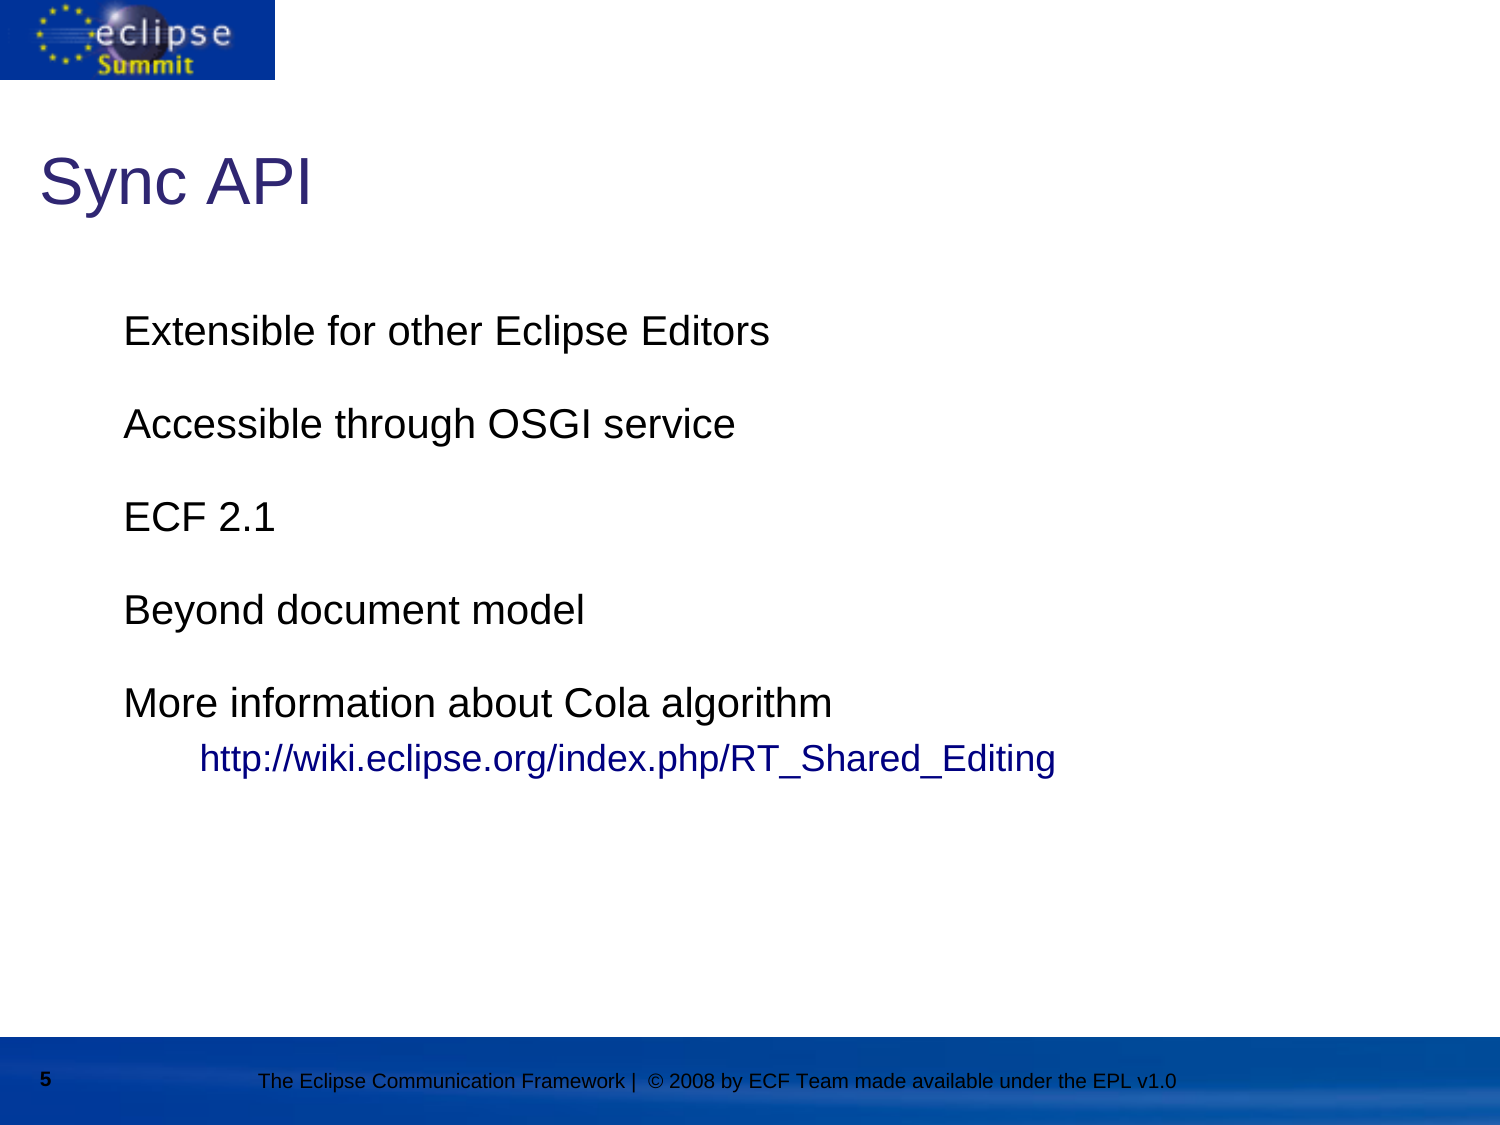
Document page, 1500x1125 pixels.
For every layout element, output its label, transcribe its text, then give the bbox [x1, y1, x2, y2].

title Sync API [25, 142, 1378, 234]
list Extensible for other Eclipse Editors Accessible through OSGI service ECF 2.1 Beyond document model More information about Cola algorithm http://wiki.eclipse.org/index.php/RT_Shared_Editing [108, 299, 1378, 932]
picture [0, 1037, 1500, 1125]
picture [0, 0, 275, 80]
